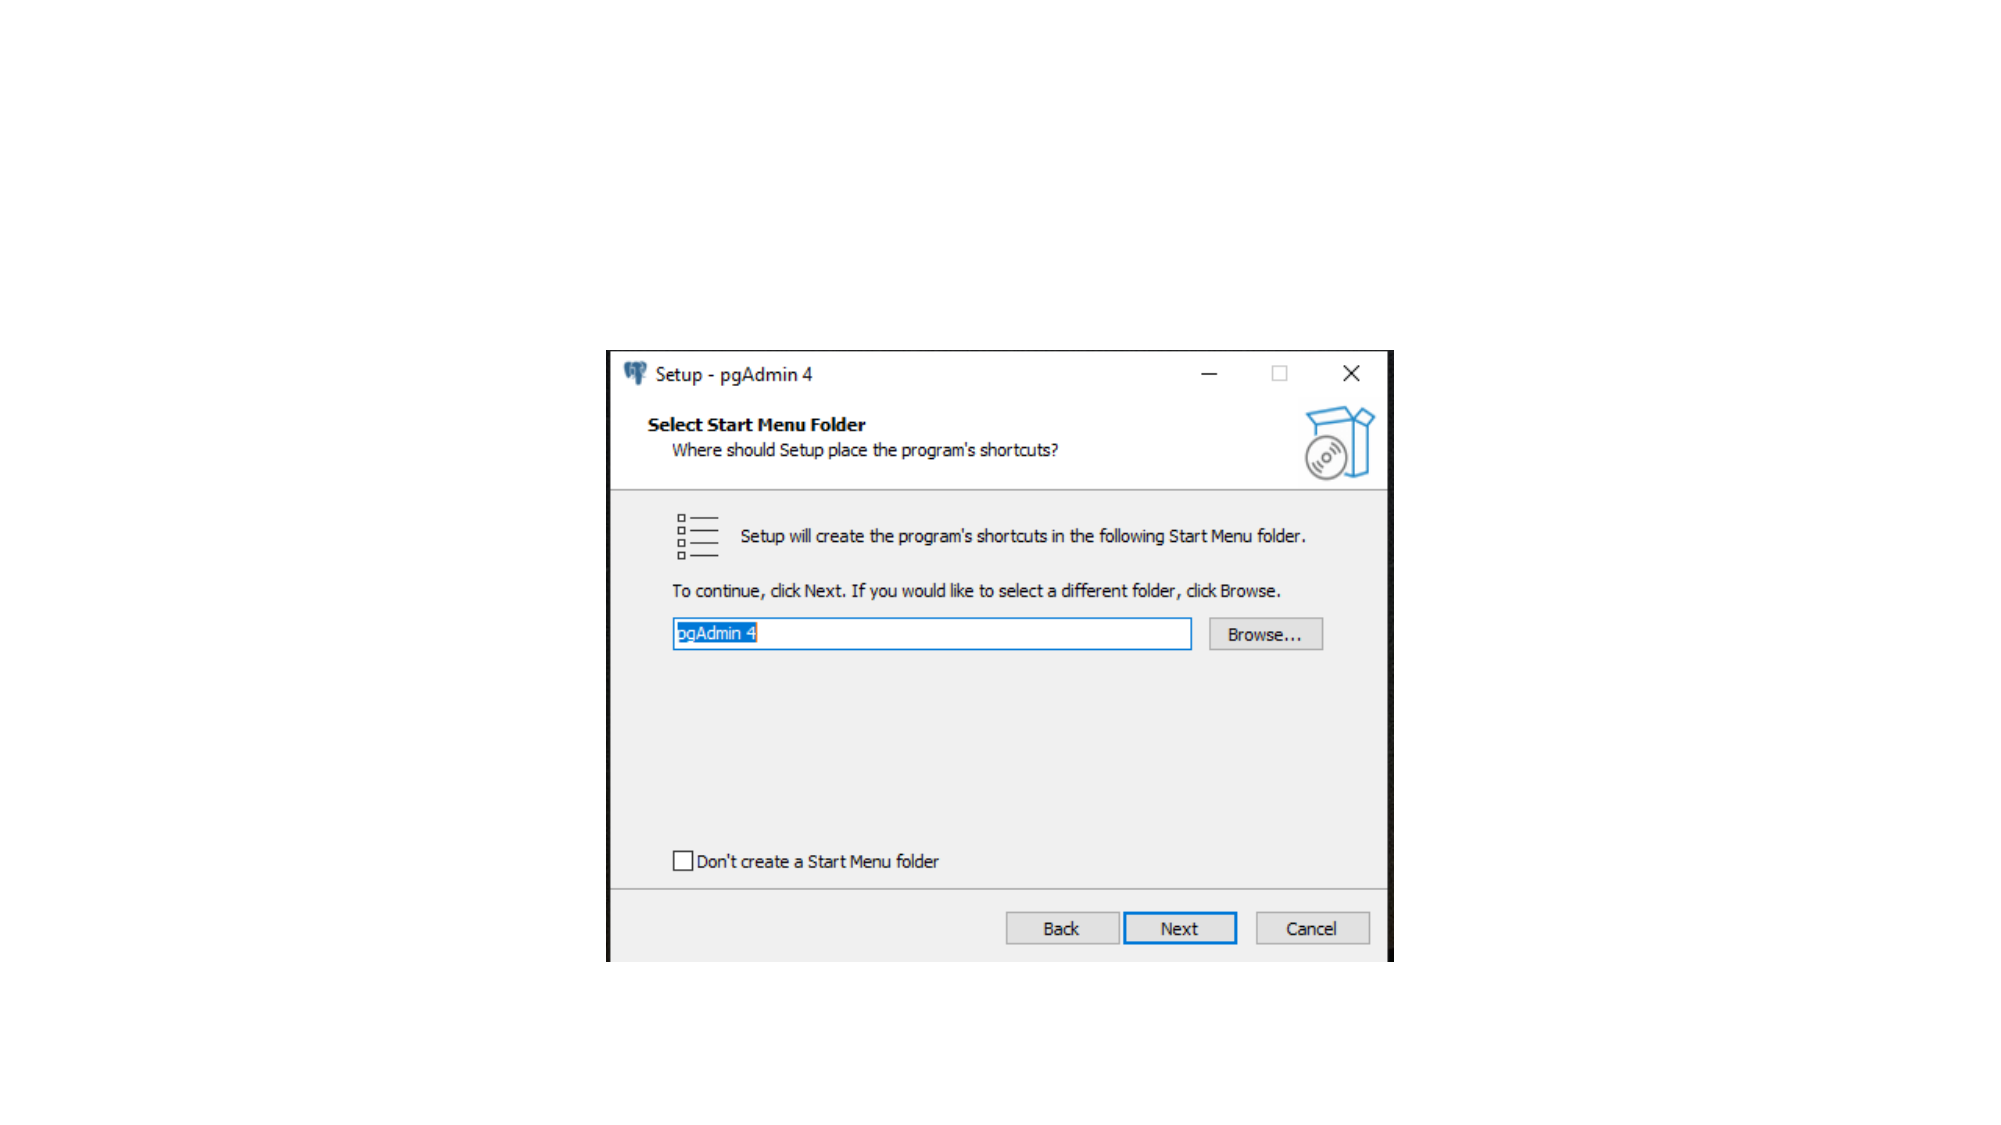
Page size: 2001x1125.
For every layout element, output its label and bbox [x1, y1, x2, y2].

picture [606, 350, 1394, 962]
